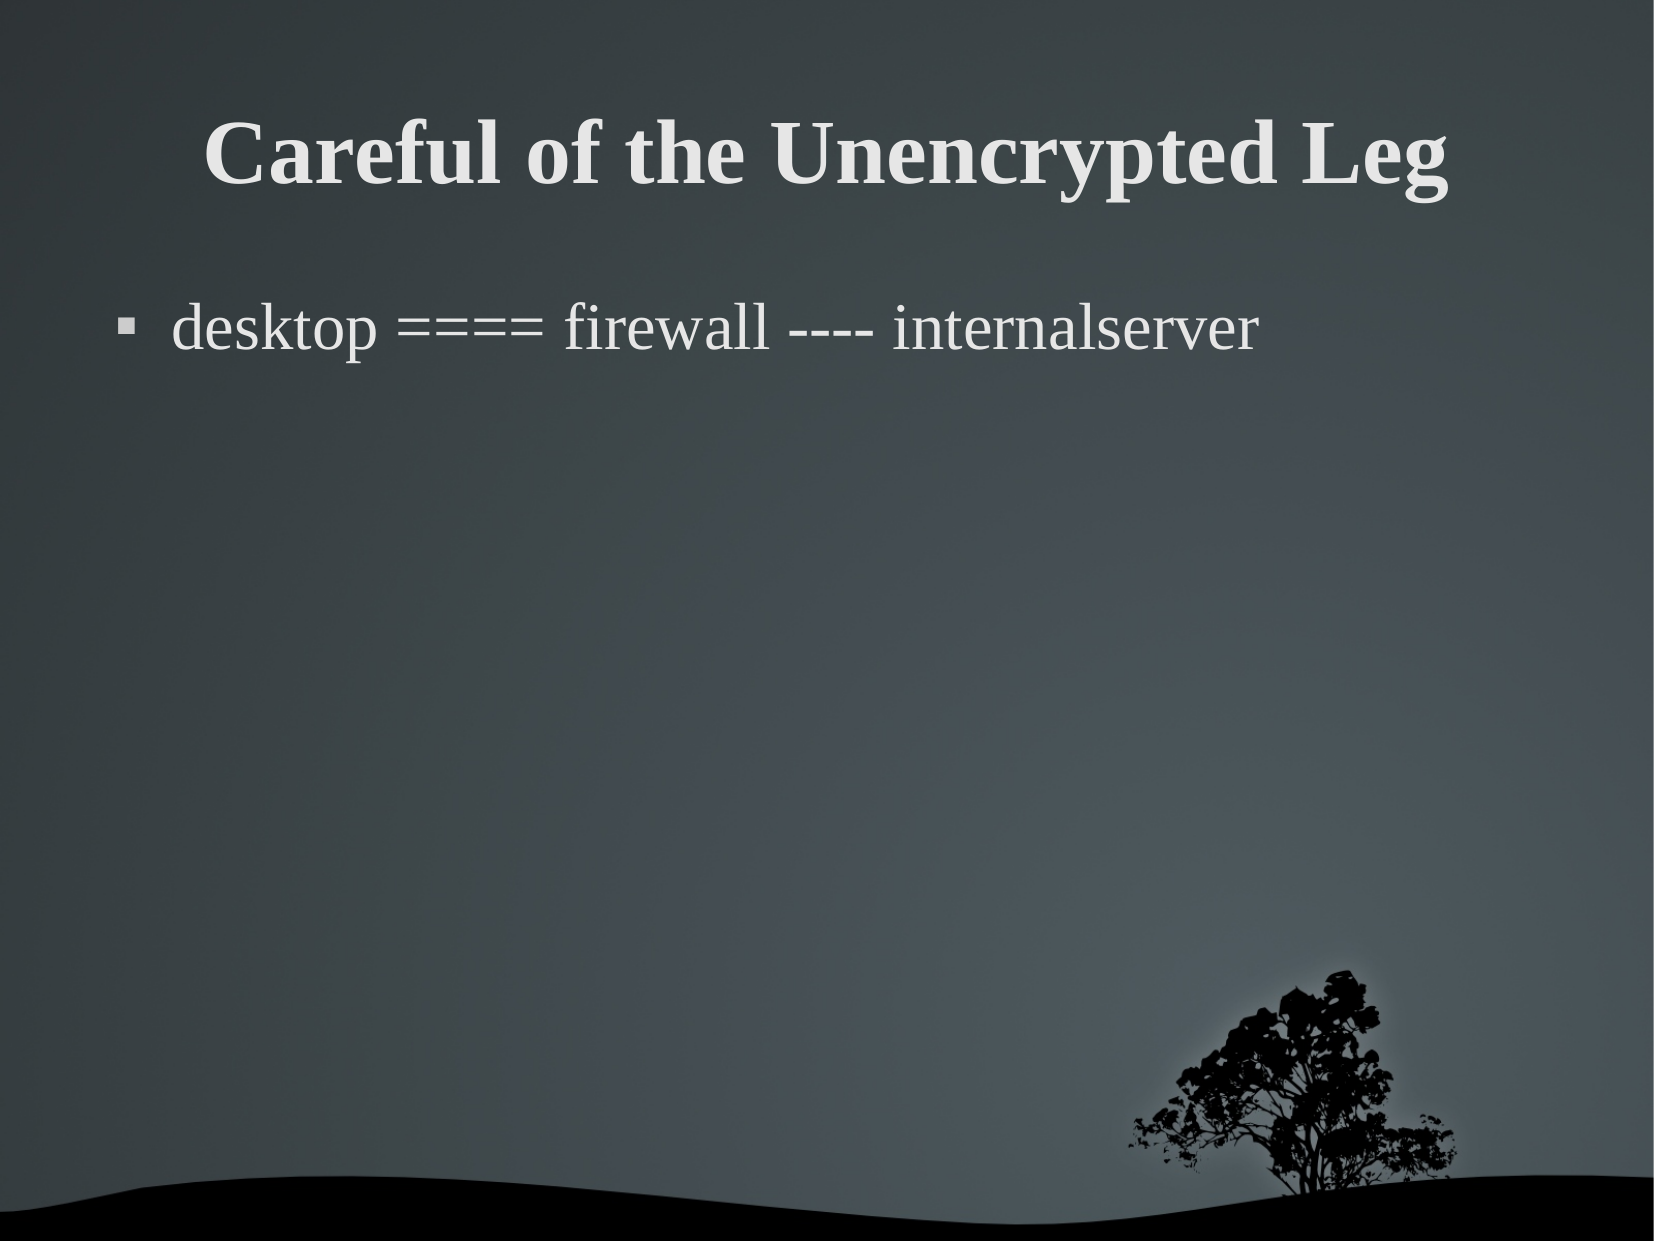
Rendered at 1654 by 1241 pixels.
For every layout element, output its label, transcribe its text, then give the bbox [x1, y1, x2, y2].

title Careful of the Unencrypted Leg [82, 49, 1571, 257]
list desktop ==== firewall ---- internalserver [82, 290, 1571, 1094]
picture [0, 0, 1654, 1241]
